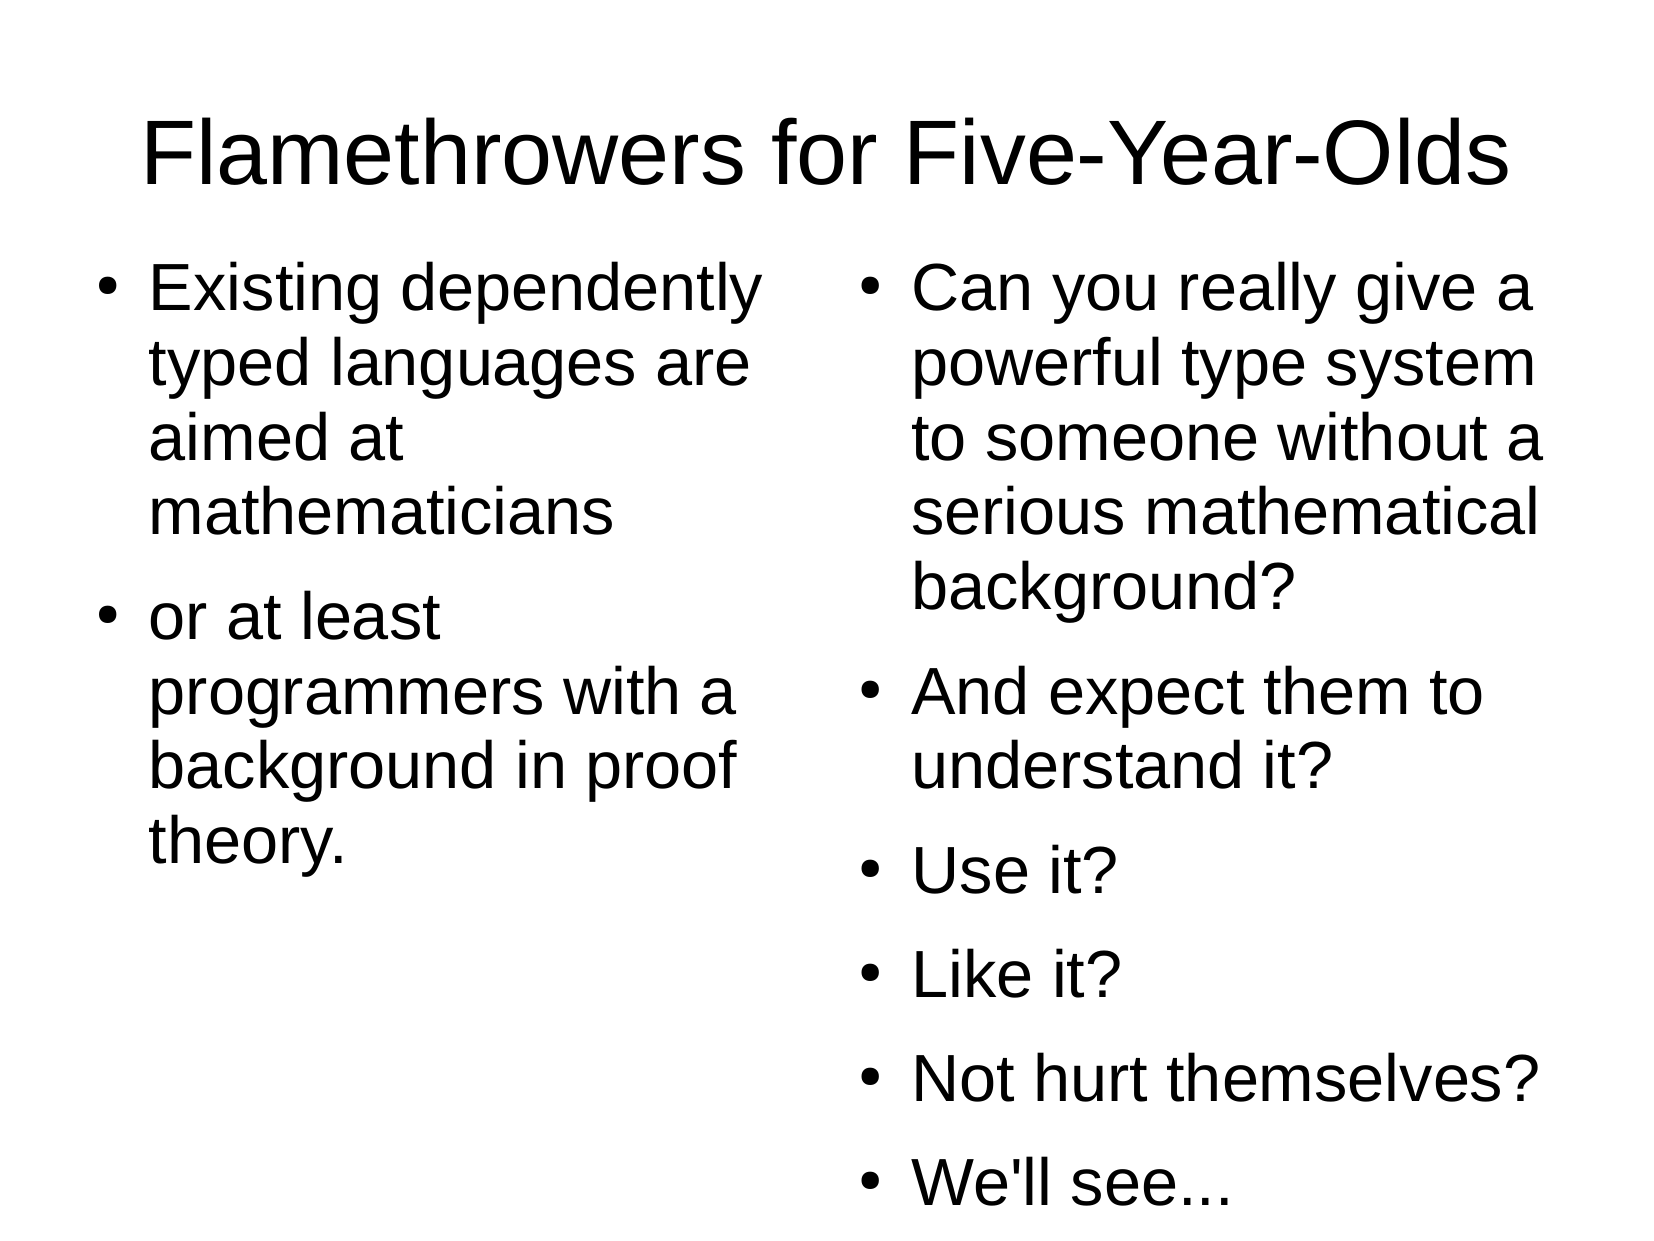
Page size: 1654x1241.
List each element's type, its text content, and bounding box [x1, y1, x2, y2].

title Flamethrowers for Five-Year-Olds [82, 49, 1571, 257]
list Can you really give a powerful type system to someone without a serious mathematical background? And expect them to understand it? Use it? Like it? Not hurt themselves? We'll see... [840, 250, 1567, 1221]
list Existing dependently typed languages are aimed at mathematicians or at least programmers with a background in proof theory. [78, 250, 805, 1069]
